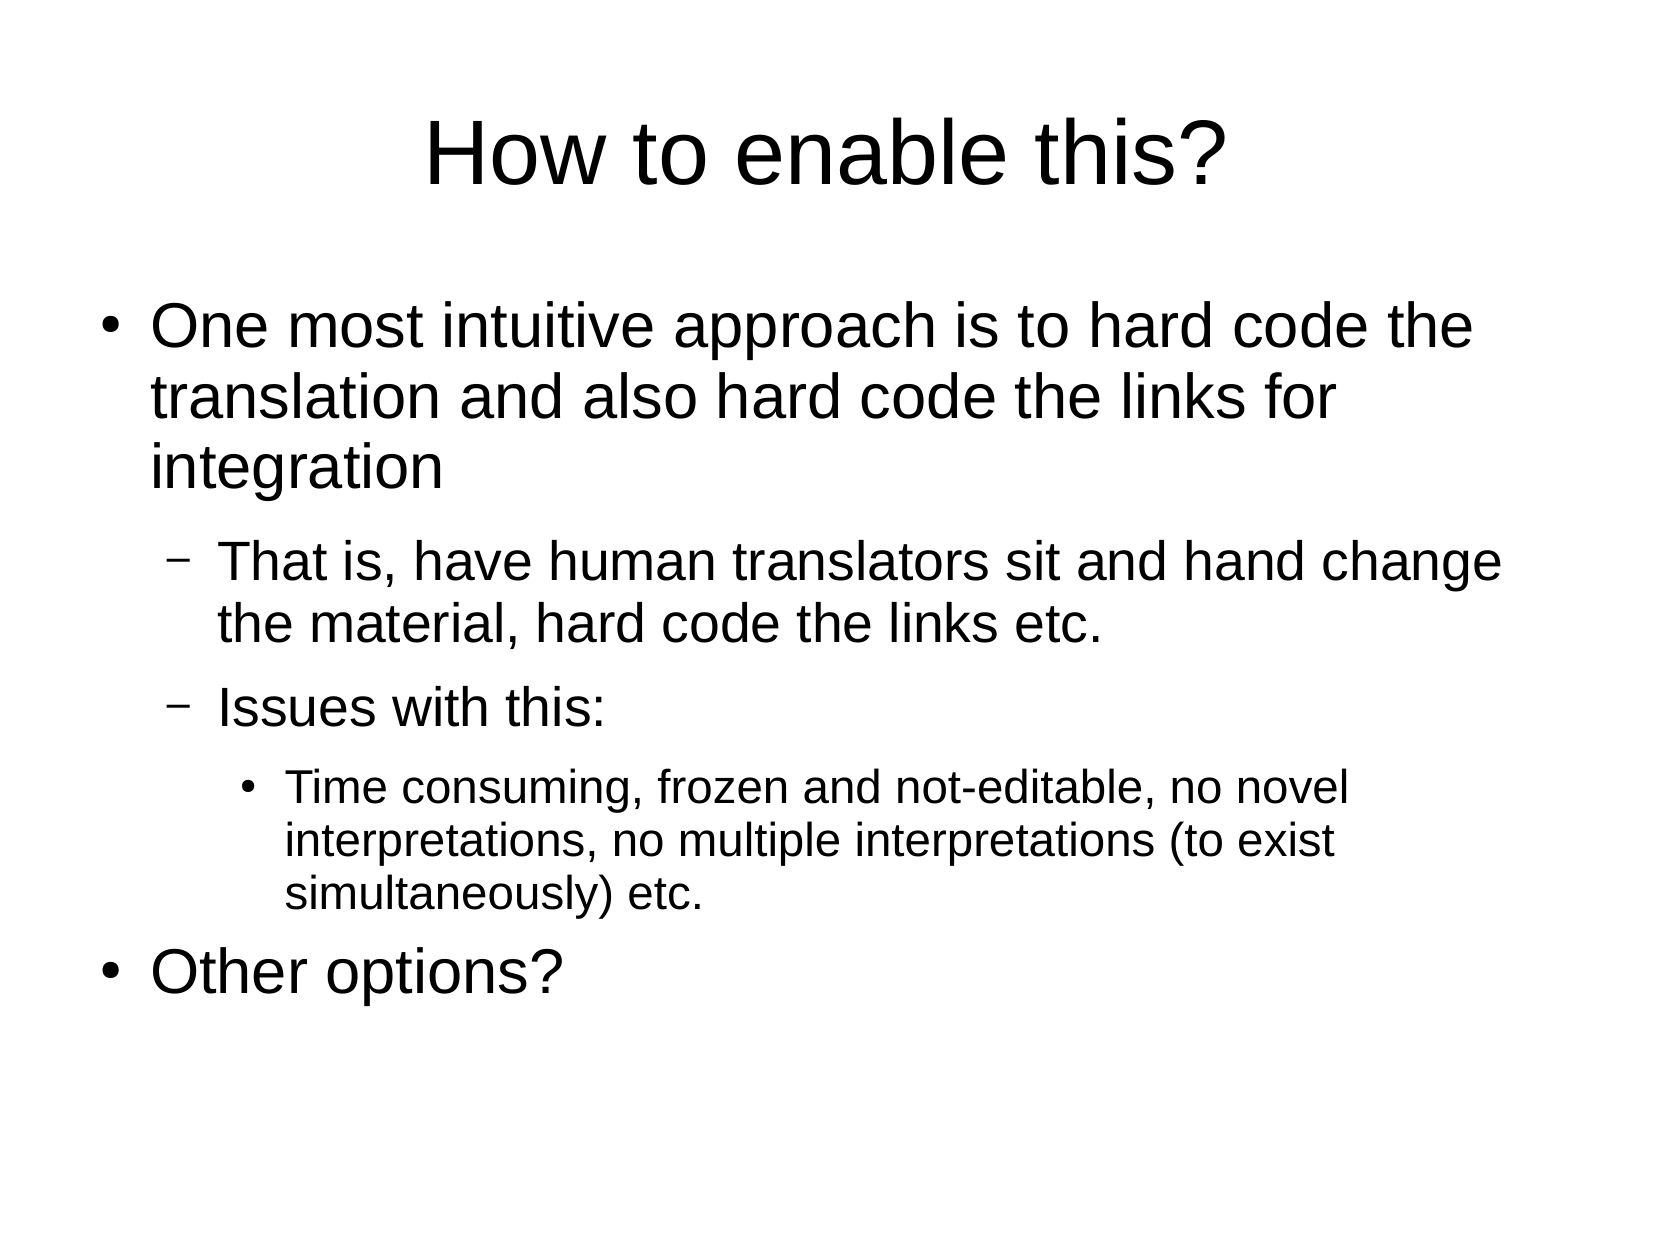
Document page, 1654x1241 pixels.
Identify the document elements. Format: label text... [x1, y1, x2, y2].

list One most intuitive approach is to hard code the translation and also hard code the links for integration That is, have human translators sit and hand change the material, hard code the links etc. Issues with this: Time consuming, frozen and not-editable, no novel interpretations, no multiple interpretations (to exist simultaneously) etc. Other options? [82, 290, 1571, 1010]
title How to enable this? [82, 49, 1571, 257]
